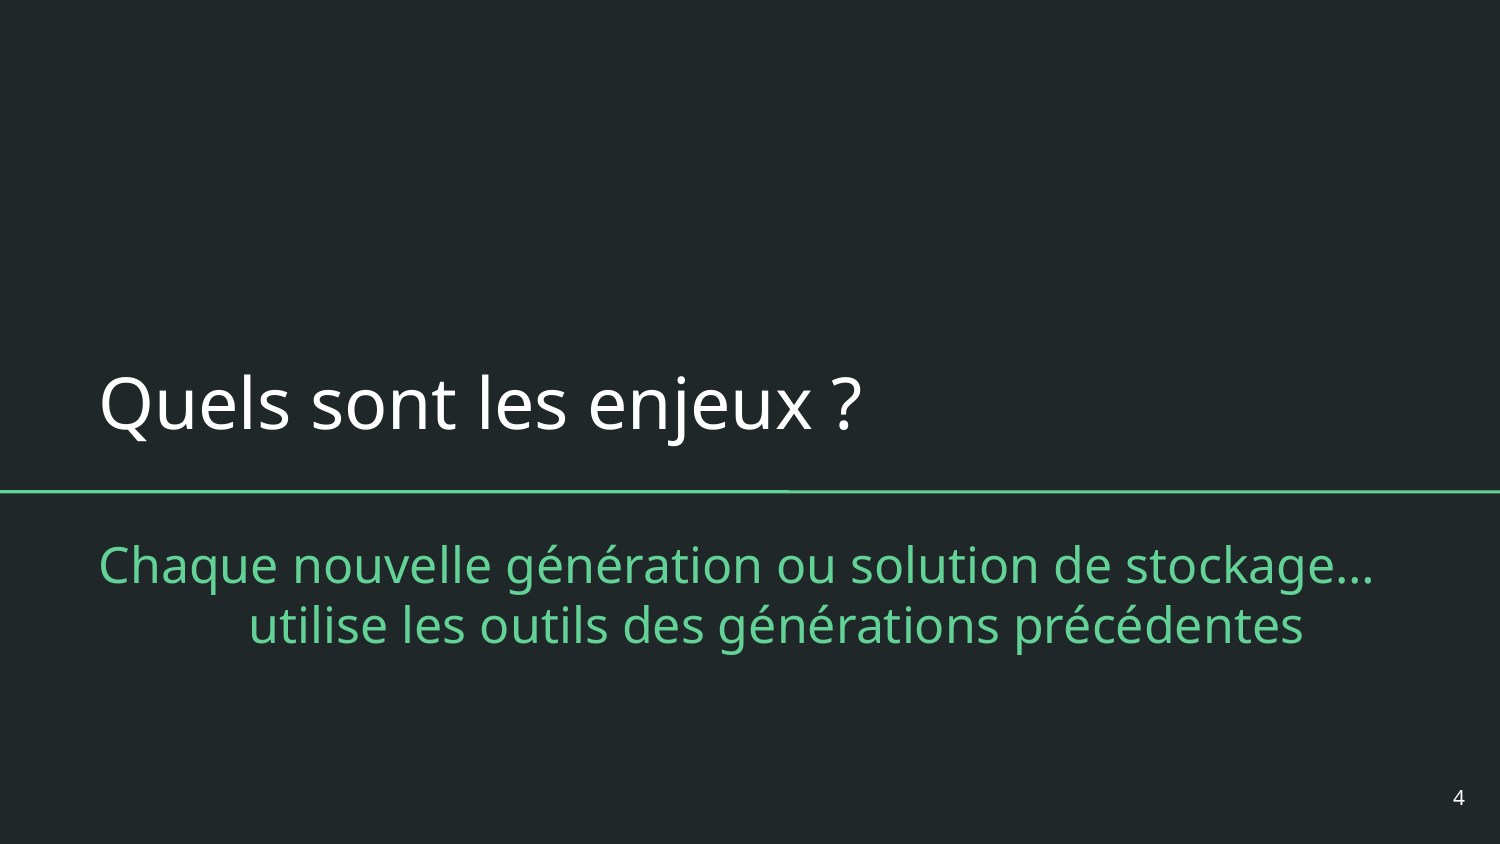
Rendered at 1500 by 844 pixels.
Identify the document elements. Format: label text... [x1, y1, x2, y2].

text_box Chaque nouvelle génération ou solution de stockage… utilise les outils des générations précédentes [83, 518, 1447, 669]
slide_number <numéro> [1389, 764, 1480, 830]
title Quels sont les enjeux ? [83, 337, 1417, 466]
